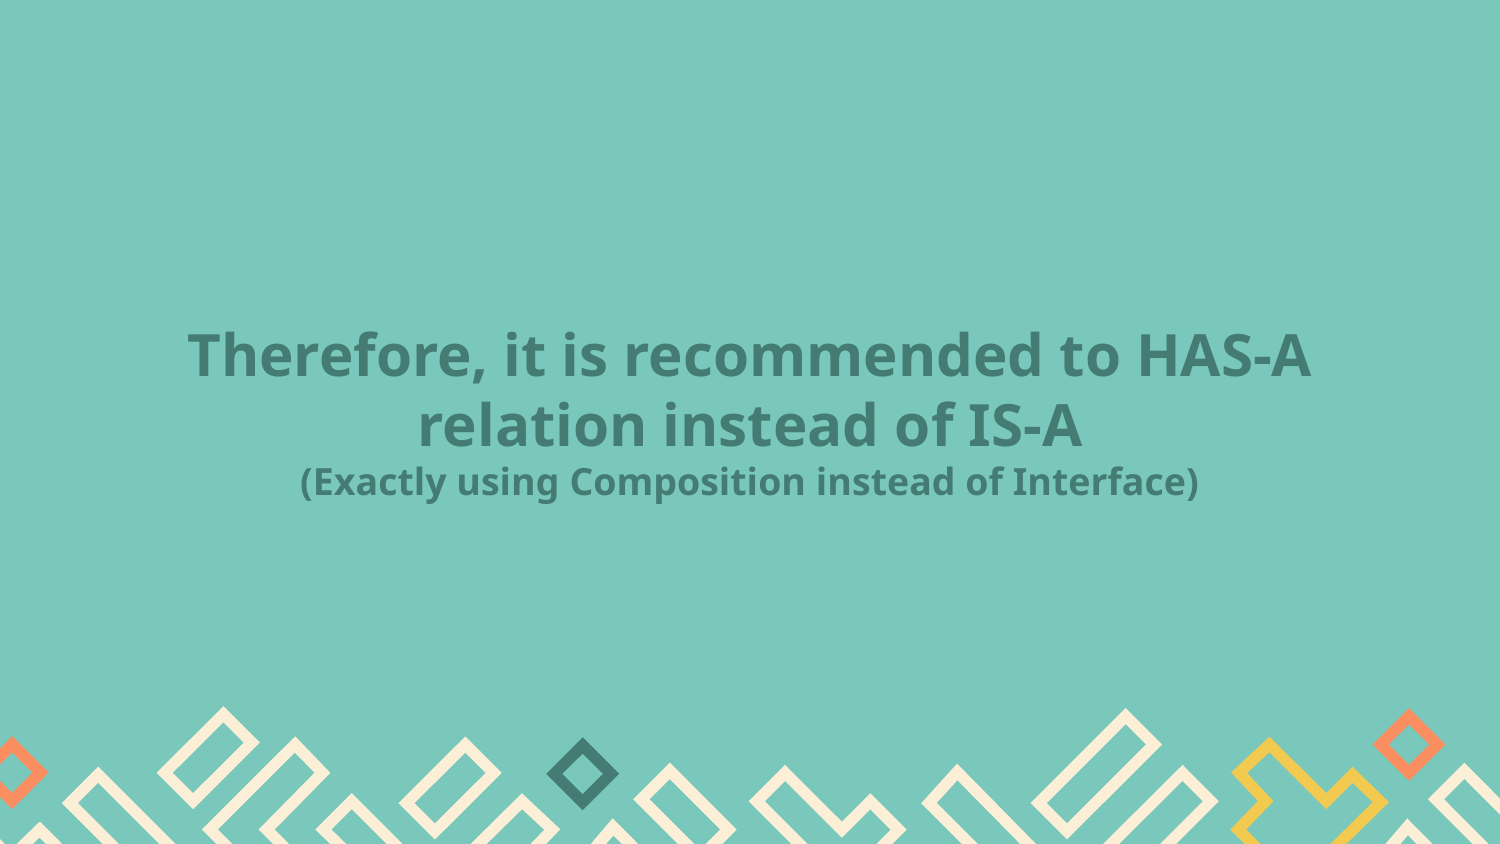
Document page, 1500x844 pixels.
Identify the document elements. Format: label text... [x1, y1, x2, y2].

title Therefore, it is recommended to HAS-A relation instead of IS-A (Exactly using Composition instead of Interface) [98, 325, 1402, 519]
